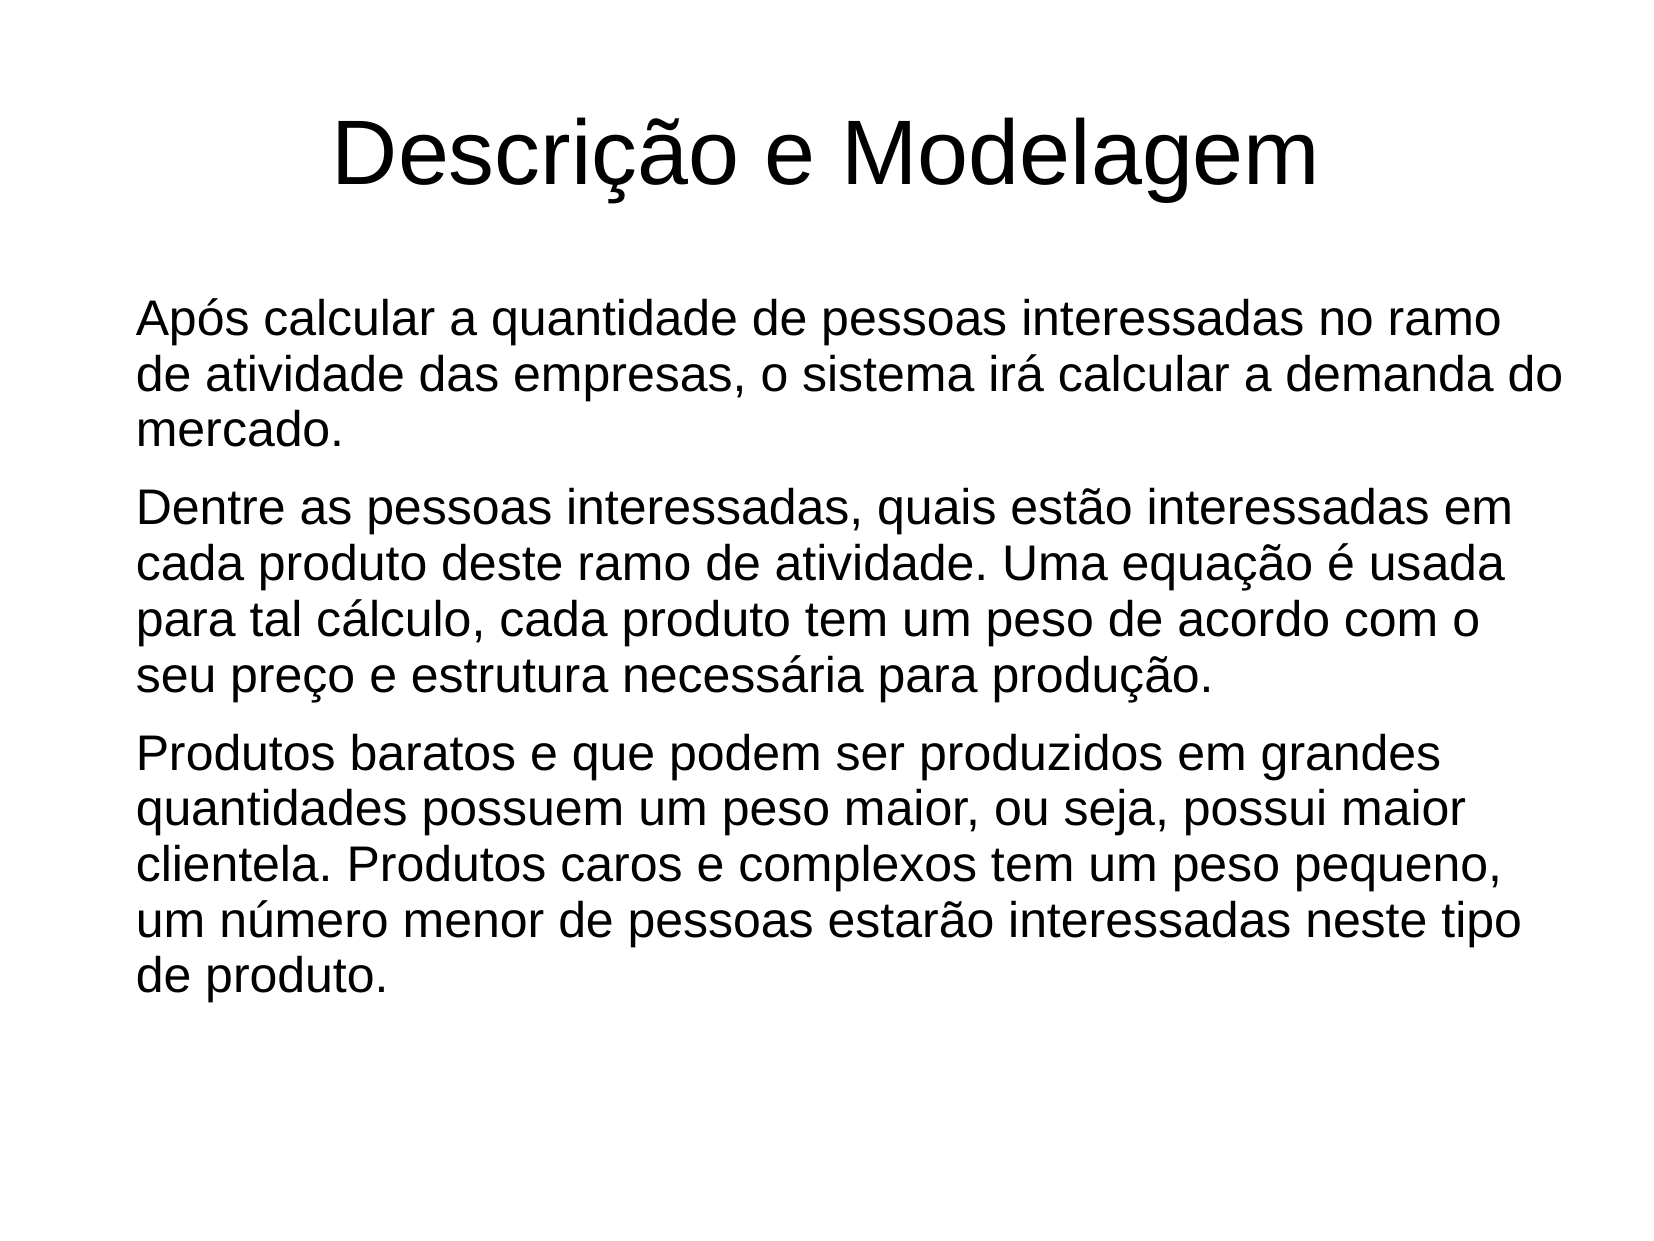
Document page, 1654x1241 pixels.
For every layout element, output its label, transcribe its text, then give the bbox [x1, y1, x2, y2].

list Após calcular a quantidade de pessoas interessadas no ramo de atividade das empresas, o sistema irá calcular a demanda do mercado. Dentre as pessoas interessadas, quais estão interessadas em cada produto deste ramo de atividade. Uma equação é usada para tal cálculo, cada produto tem um peso de acordo com o seu preço e estrutura necessária para produção. Produtos baratos e que podem ser produzidos em grandes quantidades possuem um peso maior, ou seja, possui maior clientela. Produtos caros e complexos tem um peso pequeno, um número menor de pessoas estarão interessadas neste tipo de produto. [82, 290, 1571, 1010]
title Descrição e Modelagem [82, 49, 1571, 257]
